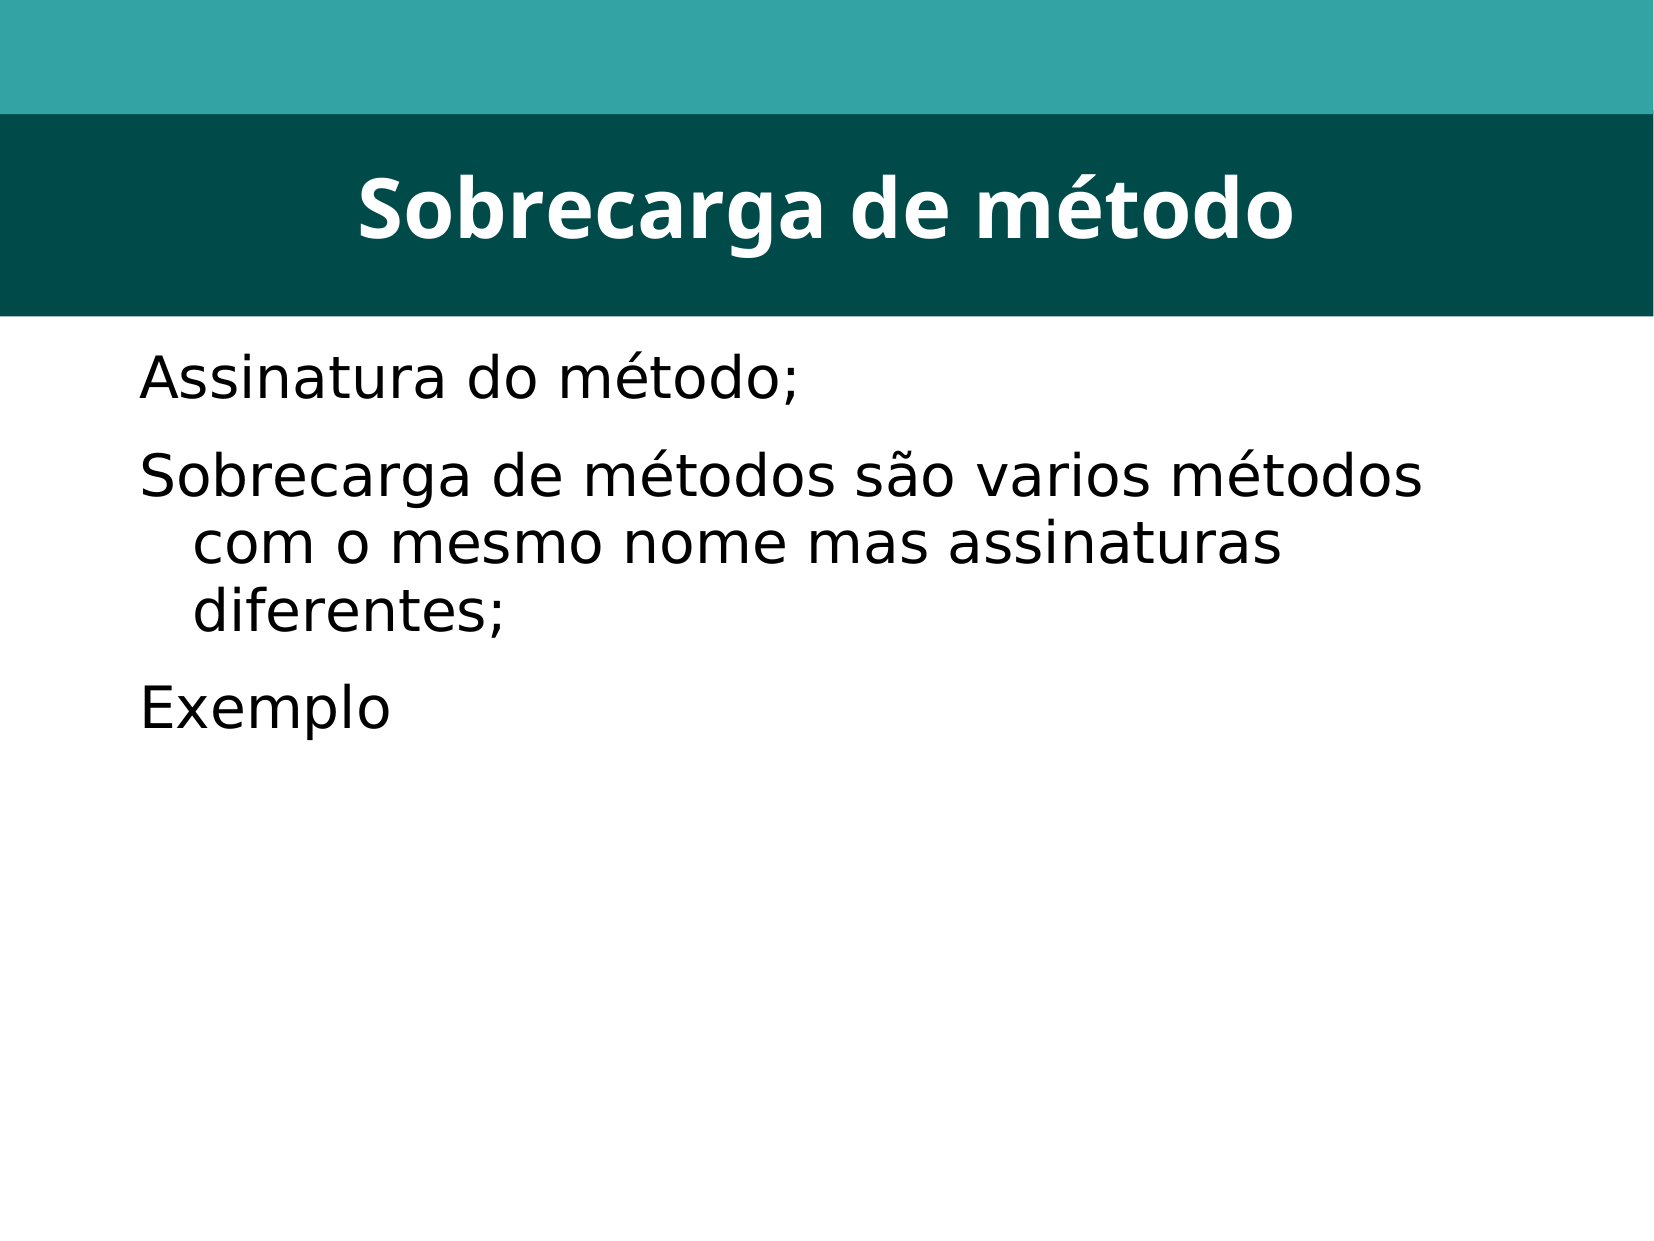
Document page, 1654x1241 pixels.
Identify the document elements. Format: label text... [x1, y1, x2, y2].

list Assinatura do método; Sobrecarga de métodos são varios métodos com o mesmo nome mas assinaturas diferentes; Exemplo [121, 344, 1534, 1127]
title Sobrecarga de método [121, 102, 1534, 311]
